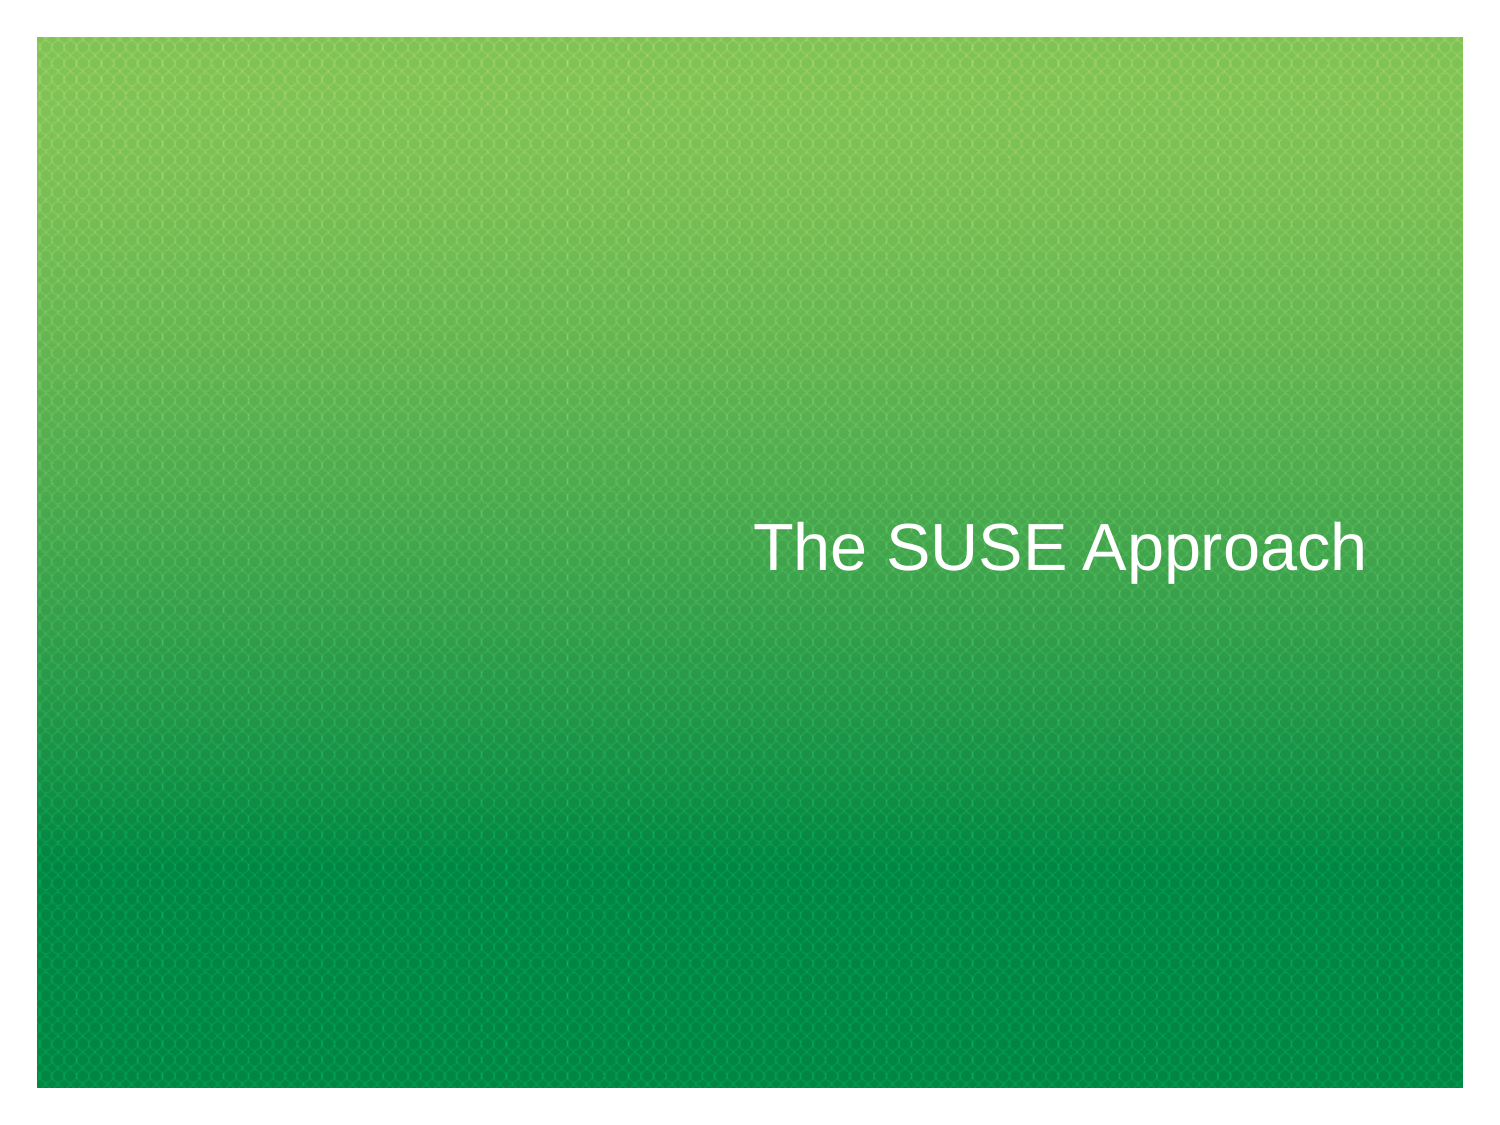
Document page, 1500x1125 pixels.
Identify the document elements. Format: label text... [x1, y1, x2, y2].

text_box The SUSE Approach [134, 449, 1369, 638]
picture [37, 37, 1463, 1088]
